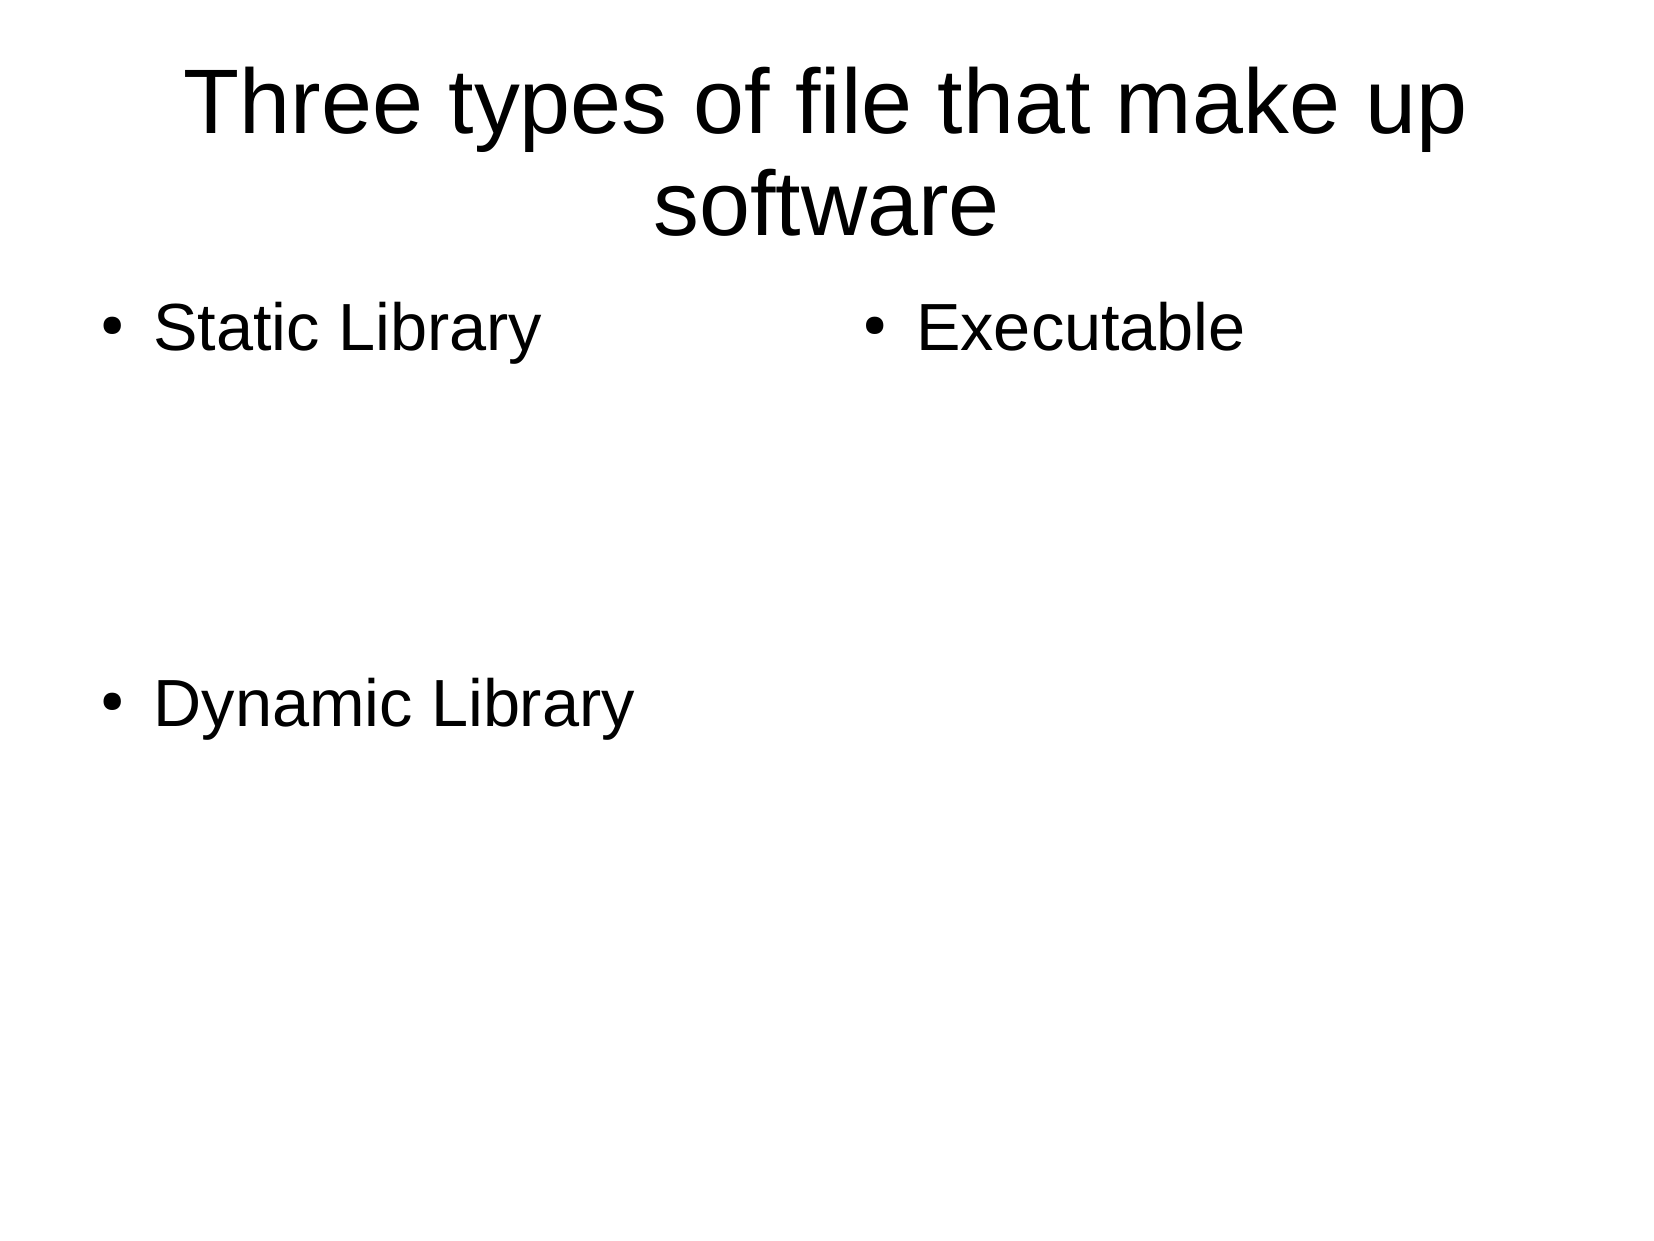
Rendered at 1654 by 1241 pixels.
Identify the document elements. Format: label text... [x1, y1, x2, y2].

list Executable [845, 290, 1572, 1010]
list Static Library [82, 290, 809, 634]
title Three types of file that make up software [82, 49, 1571, 257]
list Dynamic Library [82, 665, 809, 1009]
